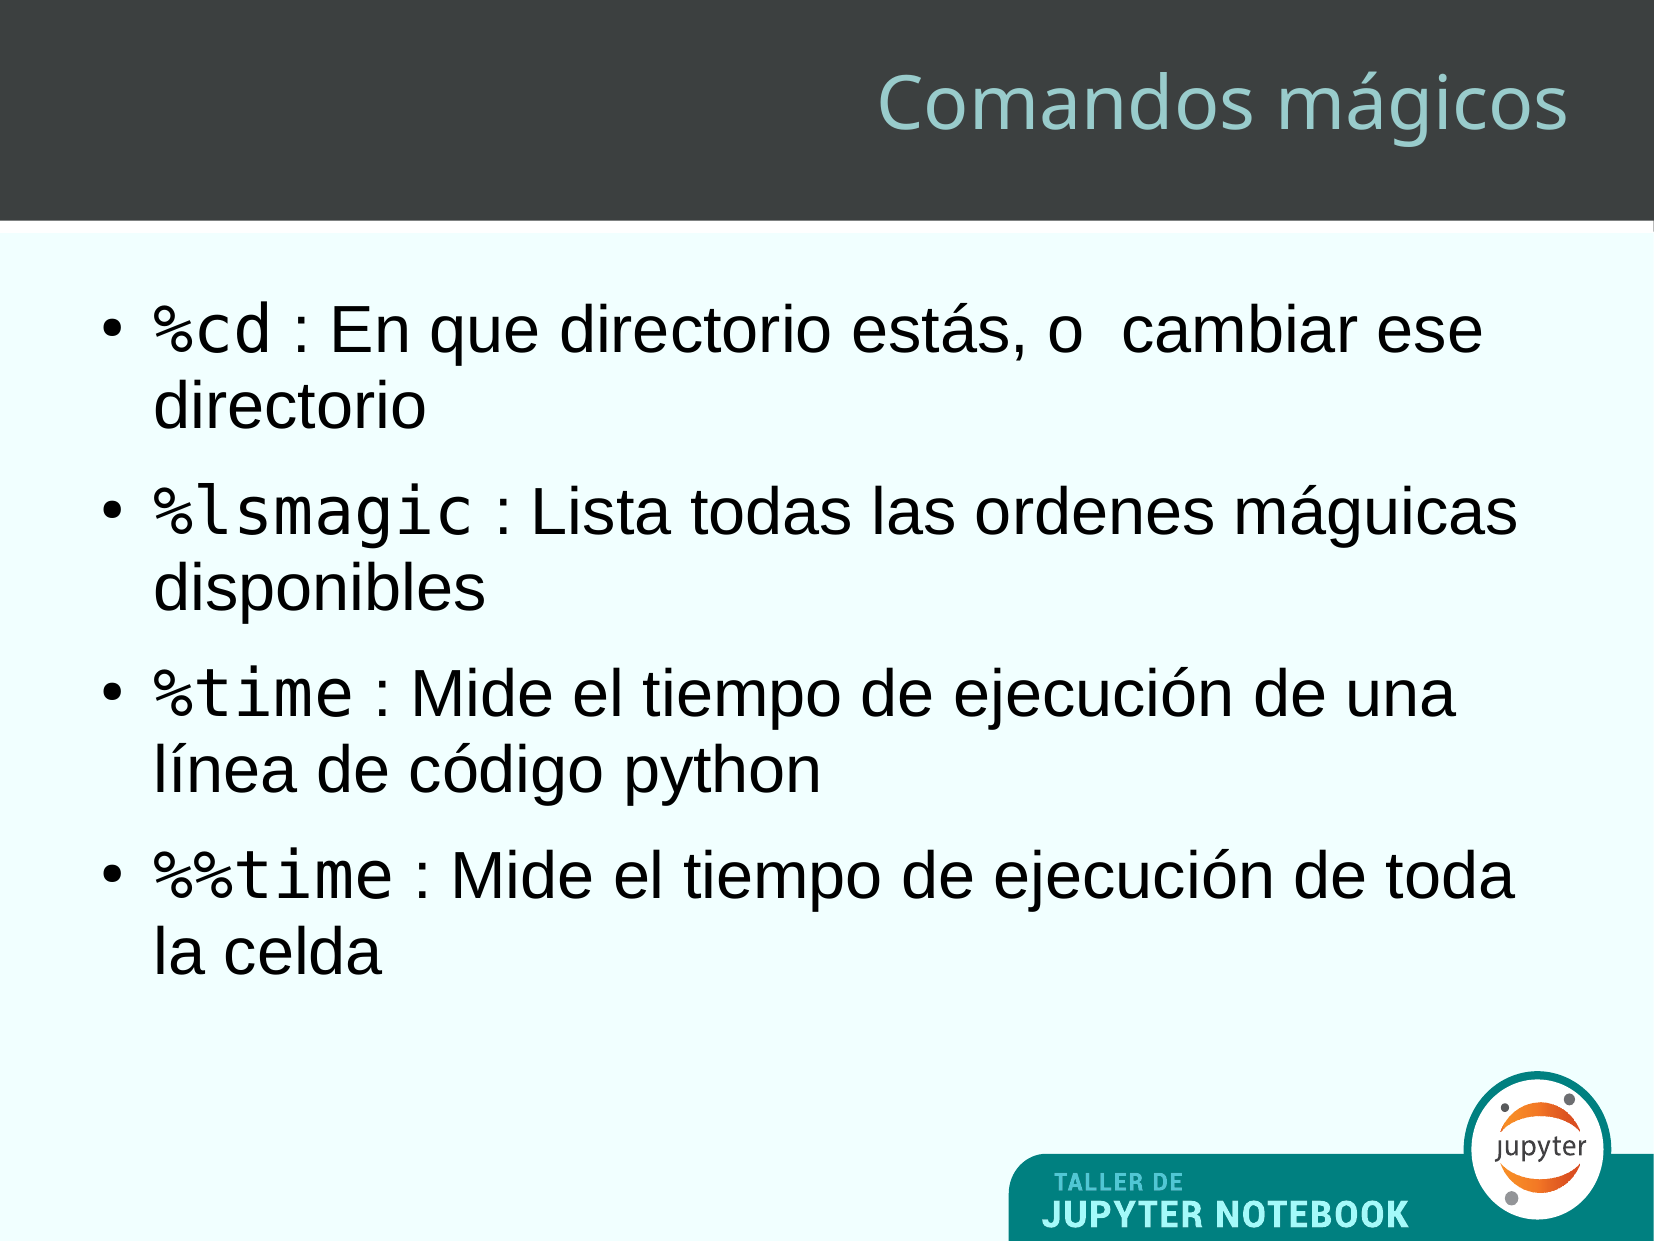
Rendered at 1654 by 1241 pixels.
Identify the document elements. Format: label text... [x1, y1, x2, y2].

title Comandos mágicos [82, 49, 1571, 257]
list %cd : En que directorio estás, o cambiar ese directorio %lsmagic : Lista todas las ordenes máguicas disponibles %time : Mide el tiempo de ejecución de una línea de código python %%time : Mide el tiempo de ejecución de toda la celda [82, 290, 1571, 1010]
